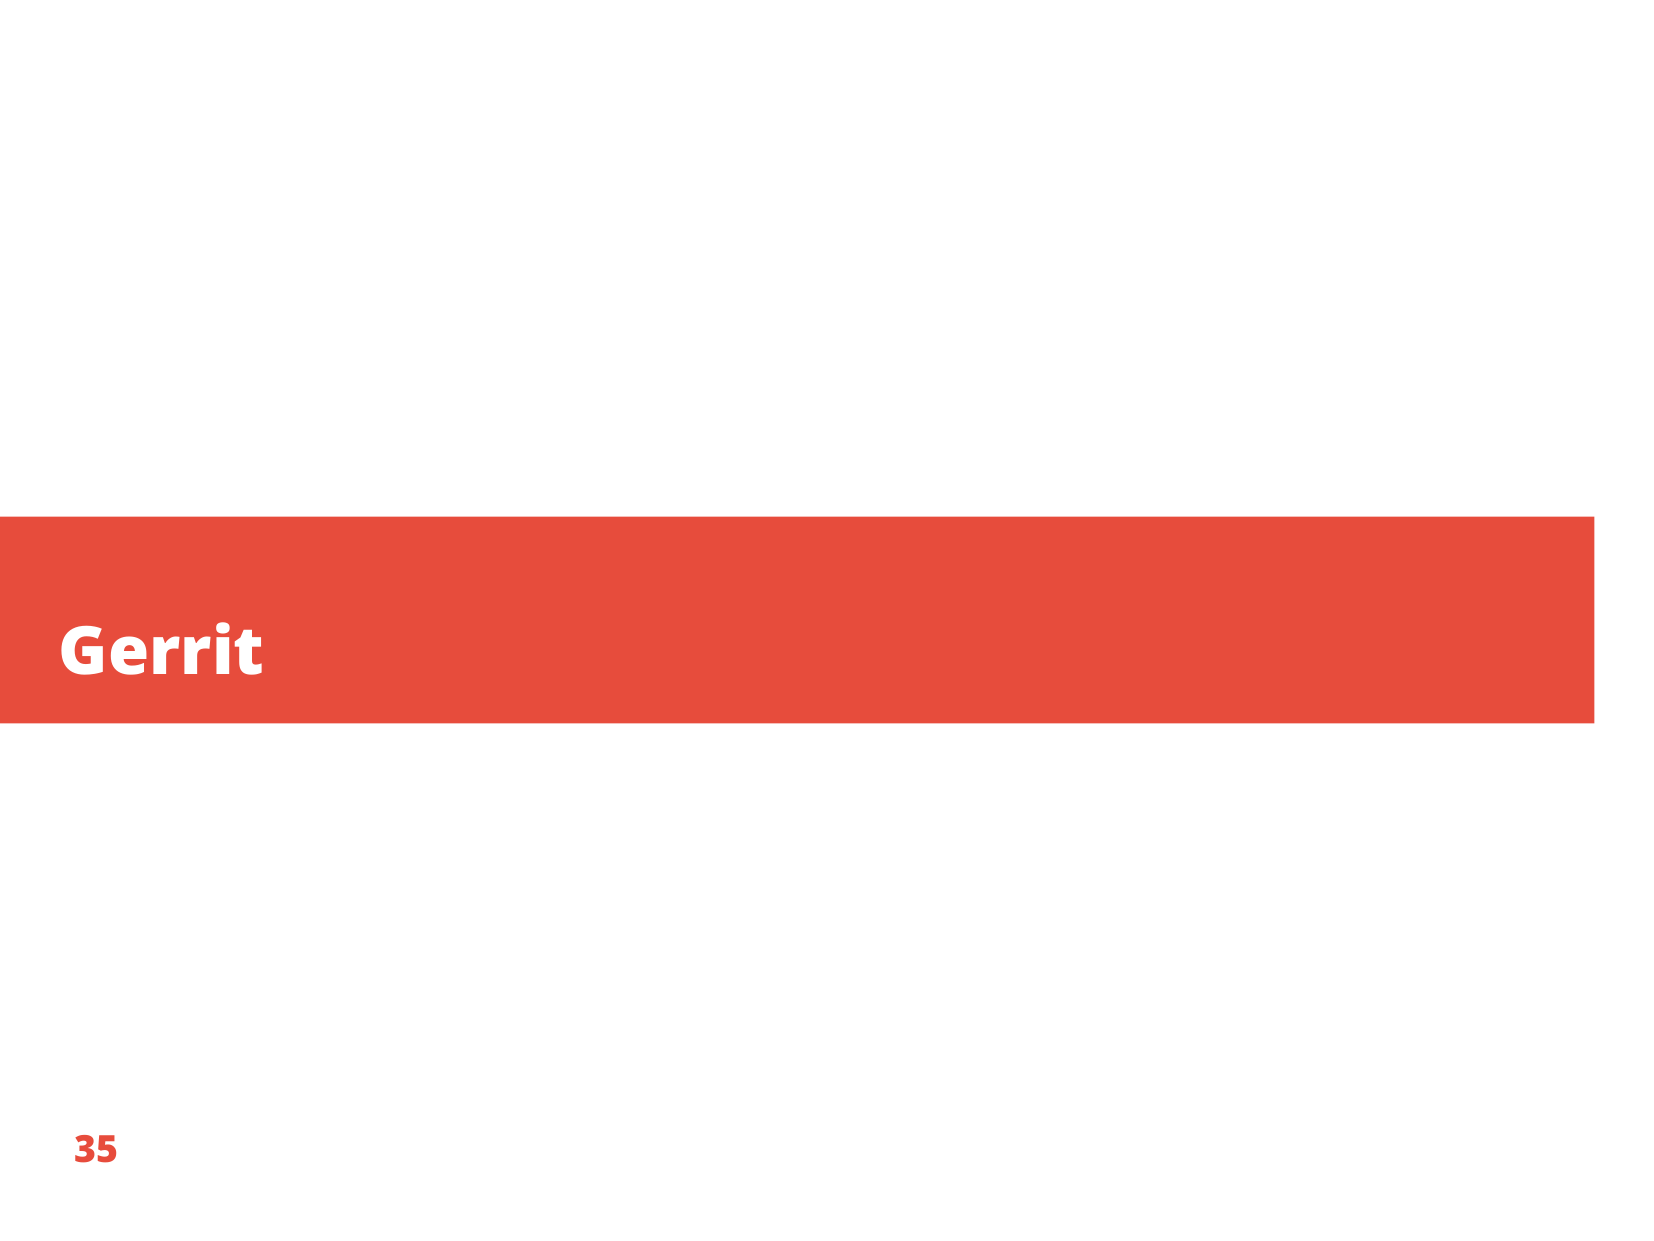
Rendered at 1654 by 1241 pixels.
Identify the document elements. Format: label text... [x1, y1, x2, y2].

title Gerrit [59, 546, 1595, 694]
